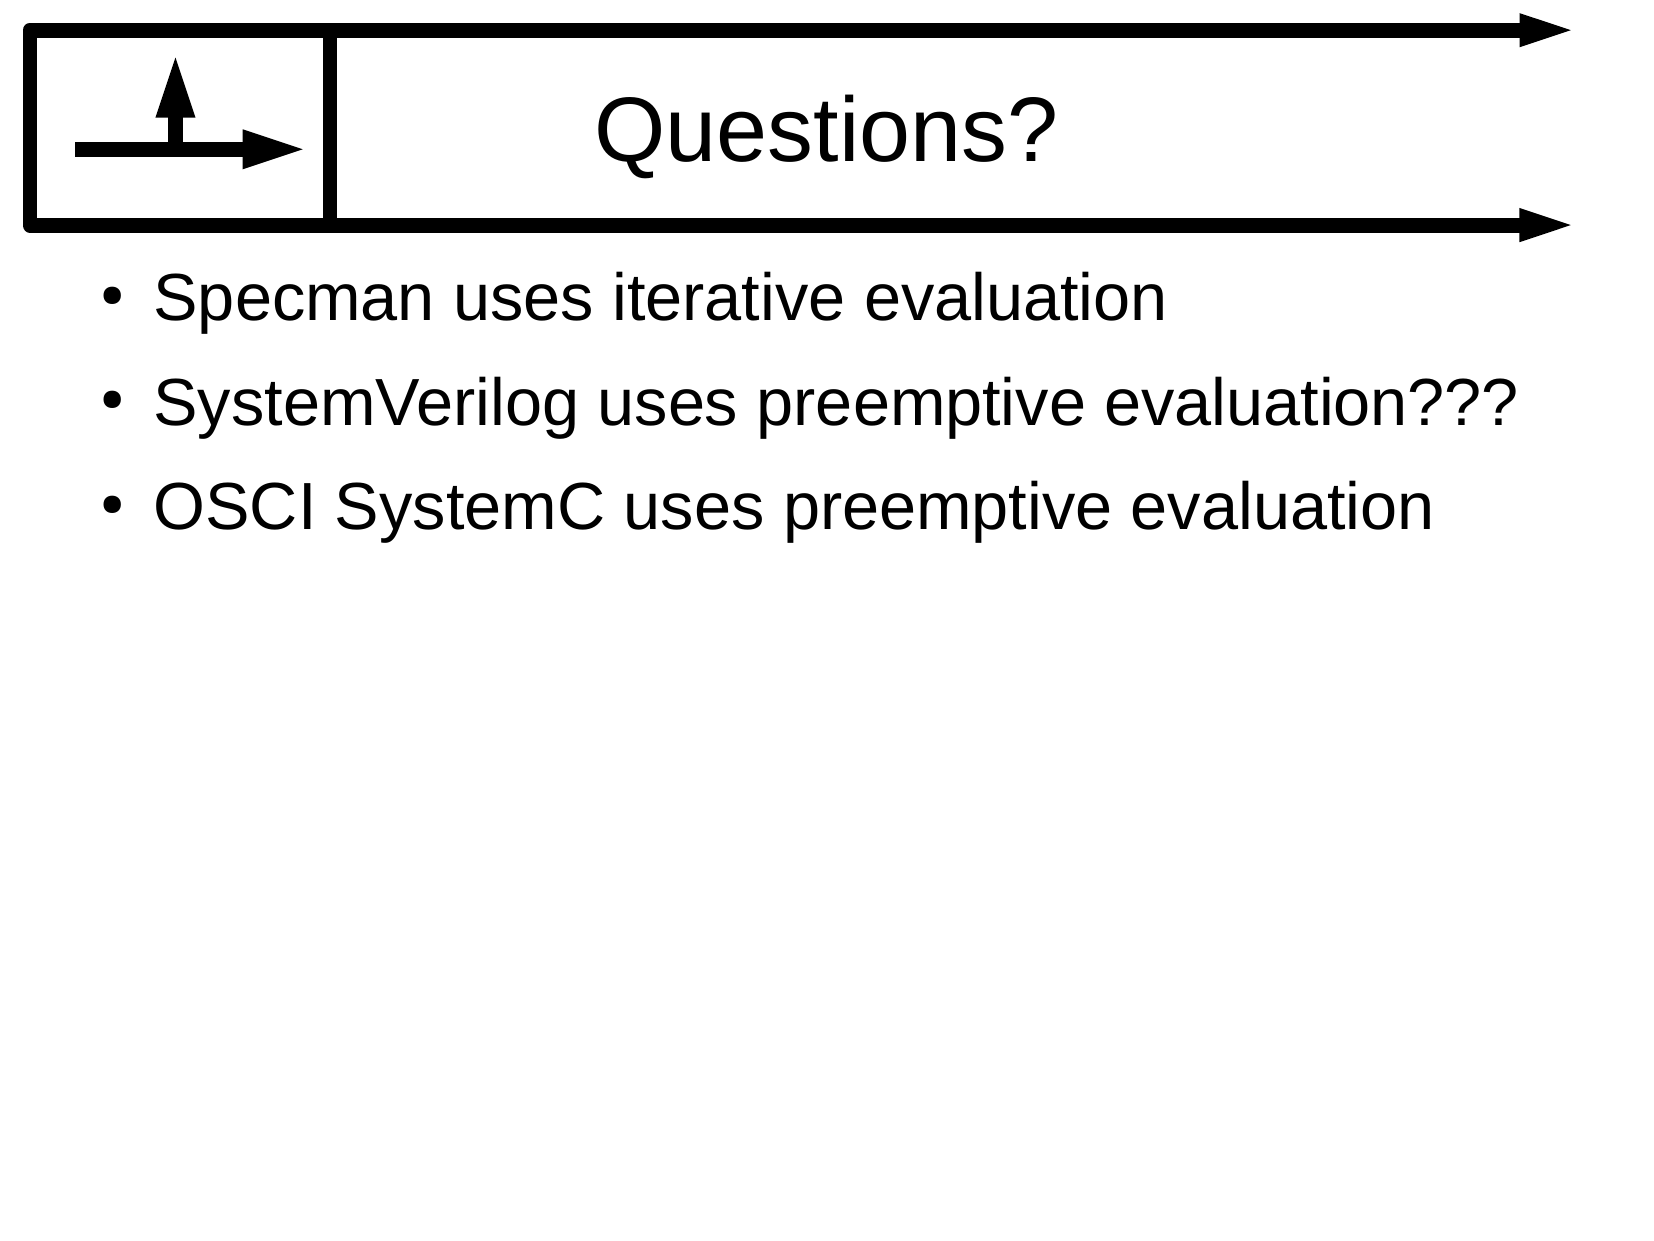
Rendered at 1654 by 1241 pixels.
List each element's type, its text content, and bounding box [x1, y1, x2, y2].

list Specman uses iterative evaluation SystemVerilog uses preemptive evaluation??? OSCI SystemC uses preemptive evaluation [82, 260, 1546, 916]
title Questions? [337, 31, 1571, 224]
title Questions? [82, 38, 323, 218]
